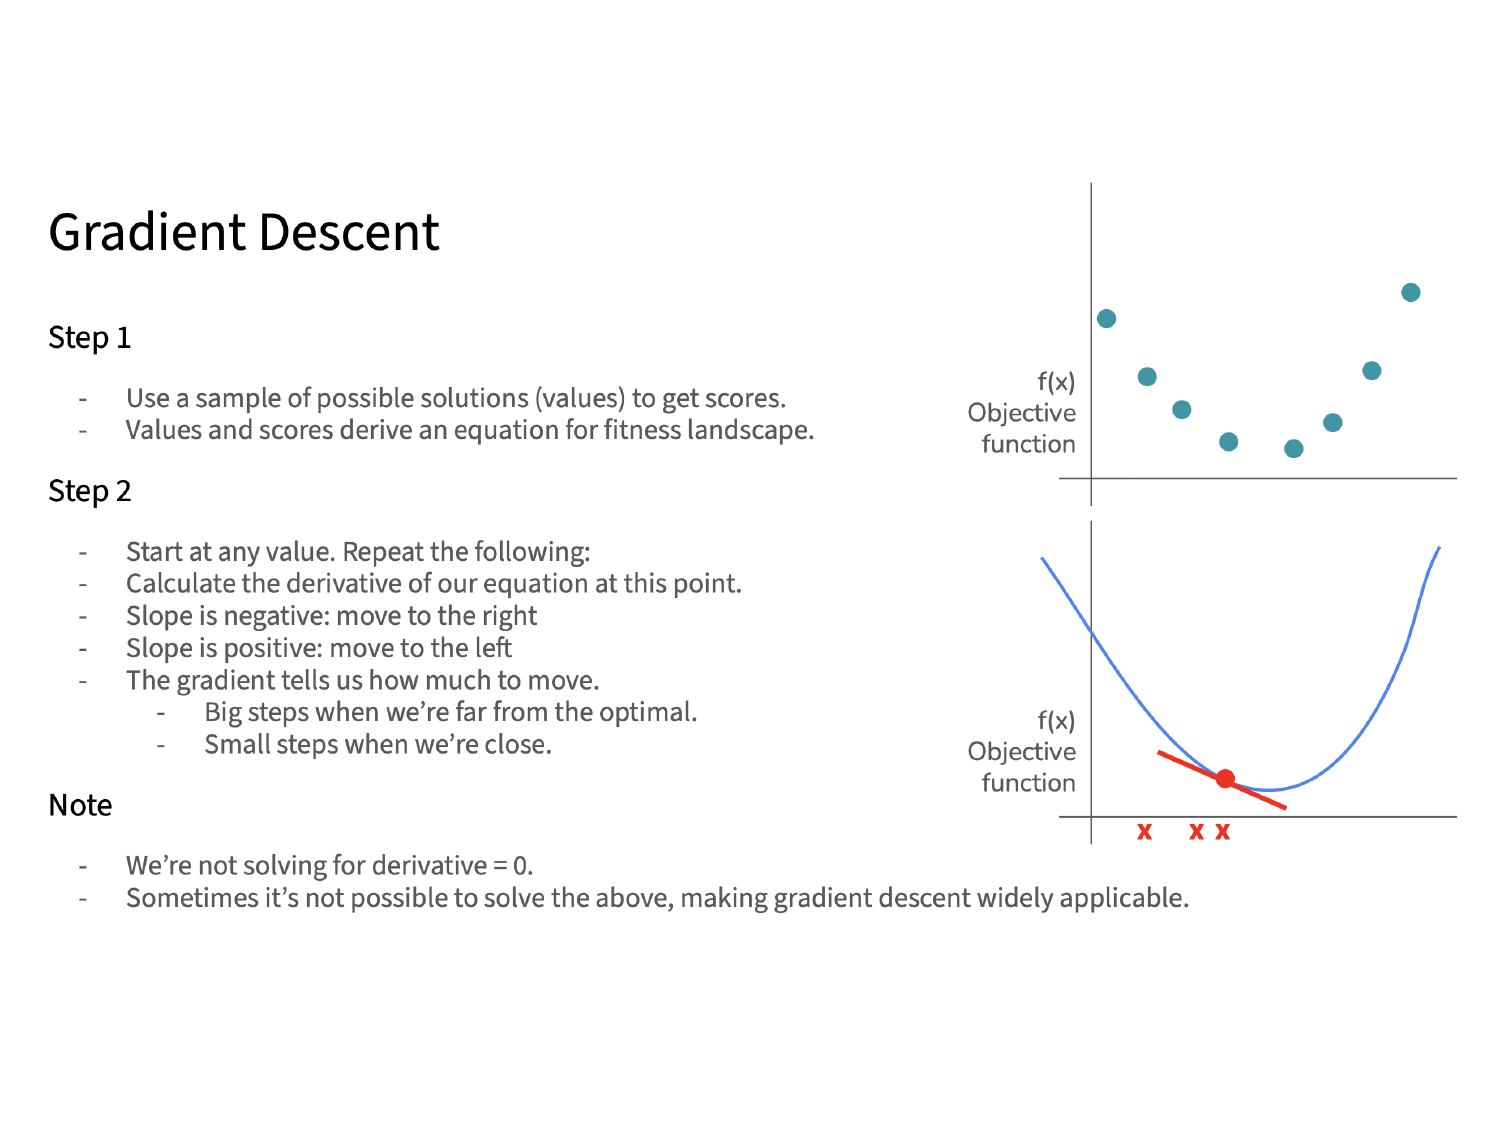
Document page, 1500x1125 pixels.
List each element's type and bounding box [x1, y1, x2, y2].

picture [0, 118, 1500, 944]
